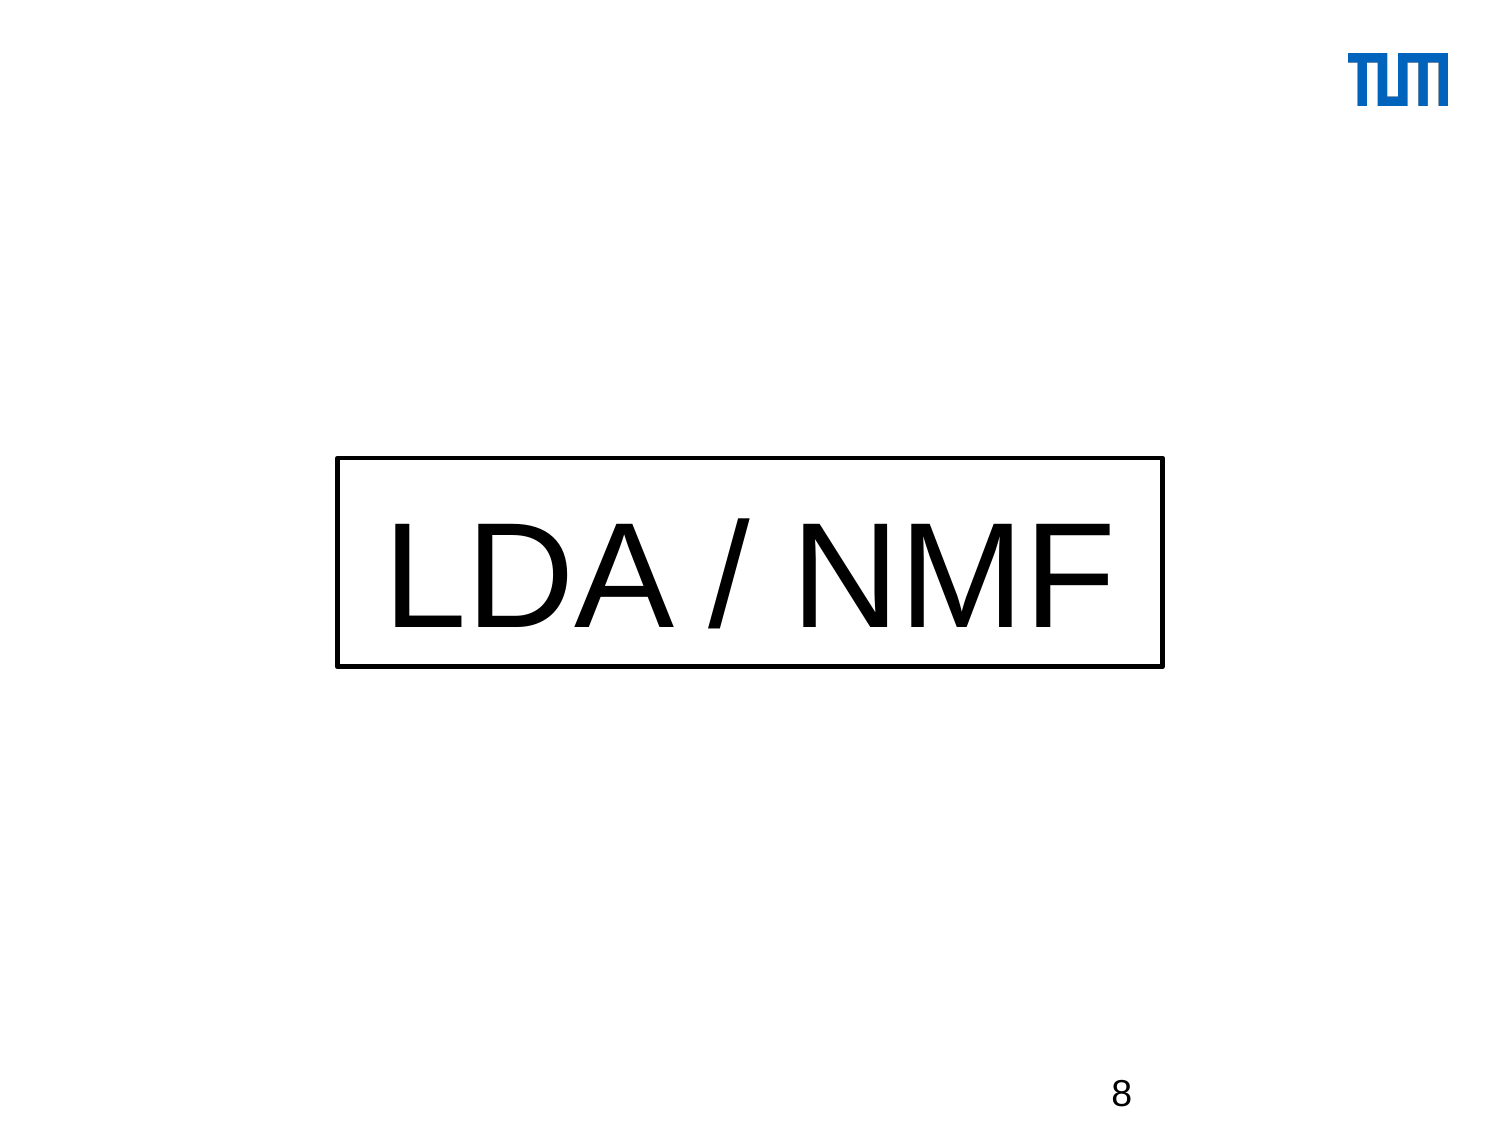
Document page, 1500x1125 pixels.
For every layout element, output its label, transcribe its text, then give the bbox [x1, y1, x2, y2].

picture [1348, 53, 1448, 106]
text_box LDA / NMF [337, 458, 1163, 667]
text_box <number> [1111, 1061, 1448, 1122]
